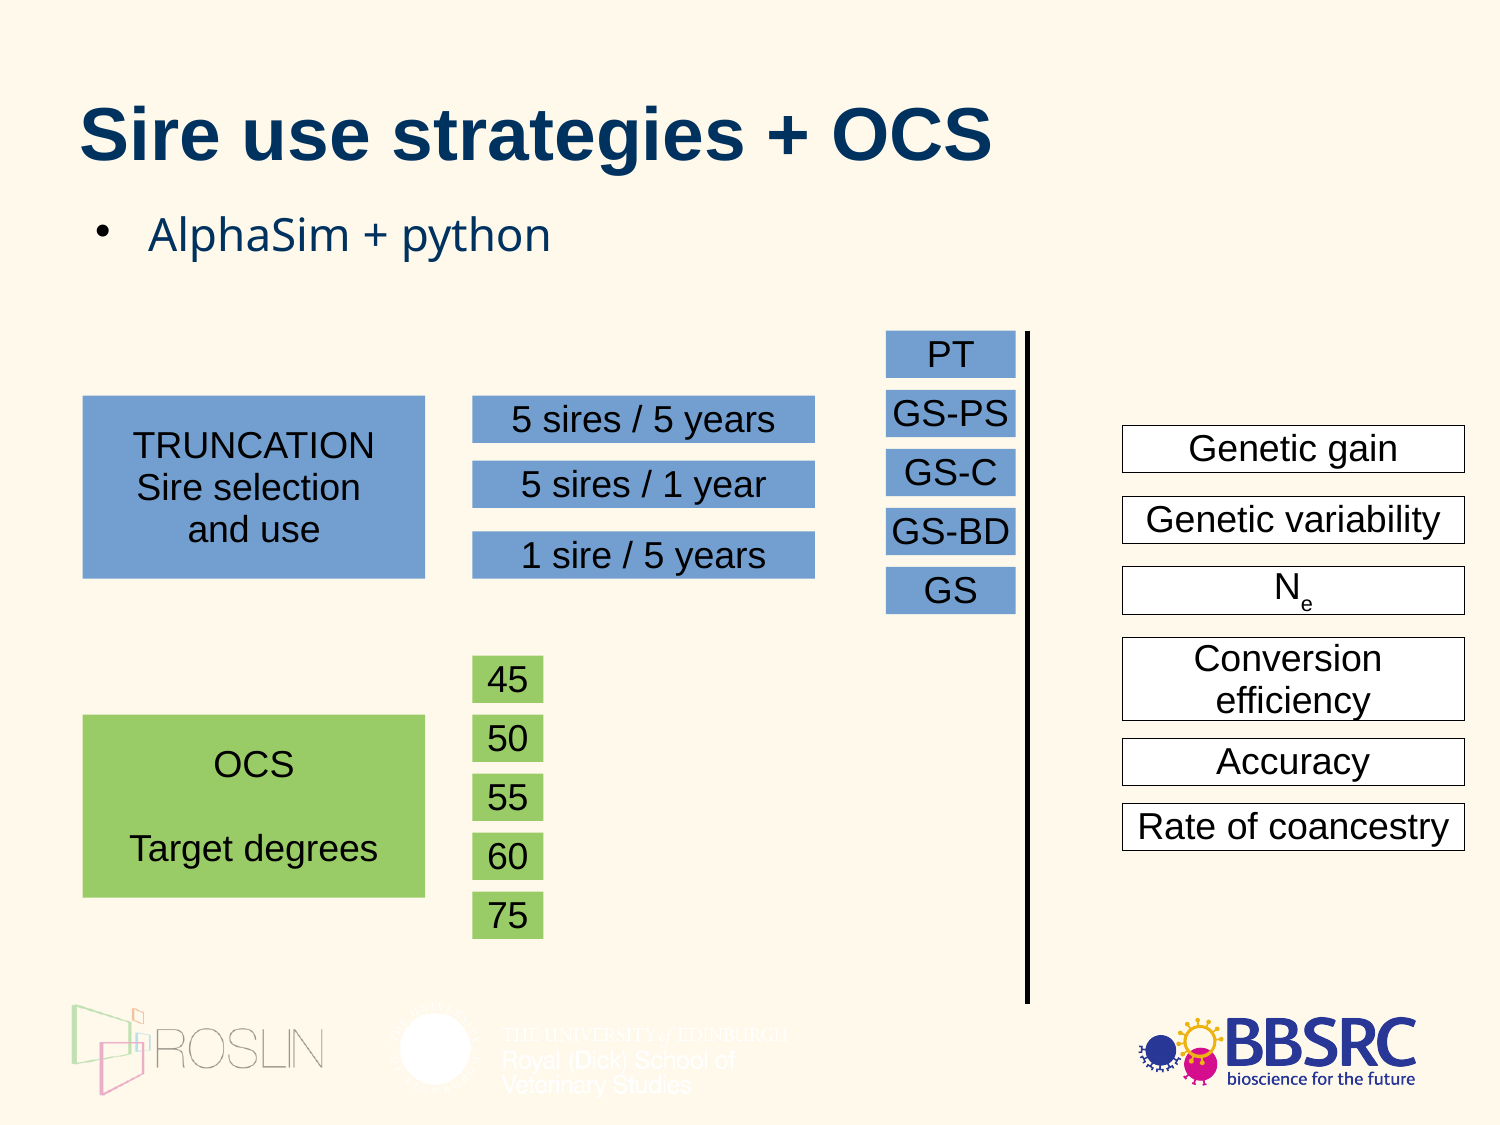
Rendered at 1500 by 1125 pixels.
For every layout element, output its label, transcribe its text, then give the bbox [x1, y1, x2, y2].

text_box TRUNCATION Sire selection and use [82, 395, 426, 579]
text_box Genetic variability [1122, 496, 1465, 544]
text_box 1 sire / 5 years [472, 531, 815, 579]
text_box GS-C [885, 448, 1016, 497]
text_box Genetic gain [1122, 425, 1465, 473]
text_box 45 [472, 655, 544, 703]
picture [1137, 1014, 1416, 1092]
text_box 5 sires / 1 year [472, 460, 815, 508]
text_box Ne [1122, 566, 1465, 615]
text_box GS-BD [885, 507, 1016, 556]
text_box 50 [472, 714, 544, 762]
picture [64, 969, 336, 1118]
text_box 5 sires / 5 years [472, 395, 815, 443]
text_box Conversion efficiency [1122, 637, 1465, 721]
text_box 60 [472, 832, 544, 880]
text_box GS [885, 566, 1016, 615]
text_box AlphaSim + python [62, 198, 1425, 934]
text_box Sire use strategies + OCS [64, 78, 1425, 185]
text_box GS-PS [885, 389, 1016, 438]
text_box Rate of coancestry [1122, 803, 1465, 851]
text_box 55 [472, 773, 544, 821]
text_box OCS Target degrees [82, 714, 426, 898]
text_box 75 [472, 891, 544, 939]
text_box Accuracy [1122, 738, 1465, 786]
text_box PT [885, 330, 1016, 378]
